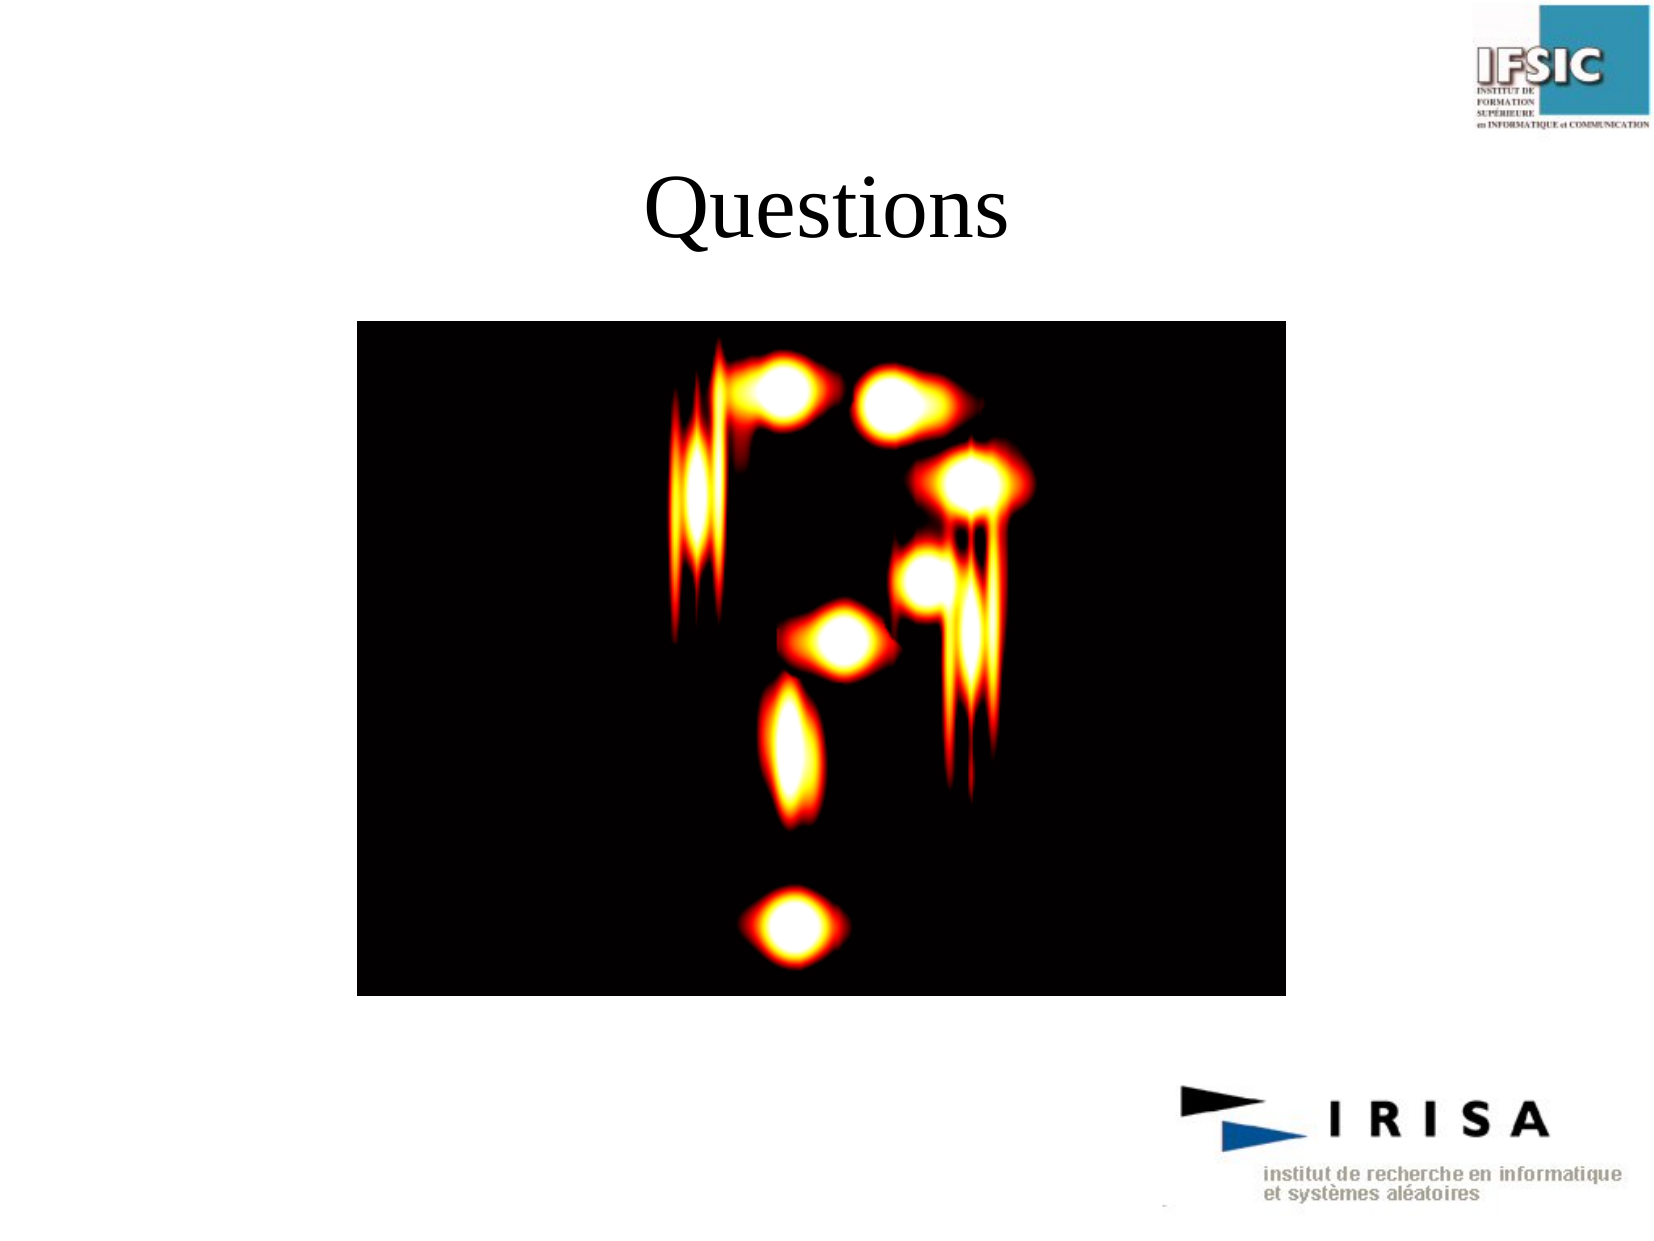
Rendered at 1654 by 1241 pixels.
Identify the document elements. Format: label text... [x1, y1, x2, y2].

title Questions [121, 102, 1534, 311]
picture [0, 0, 1654, 1241]
